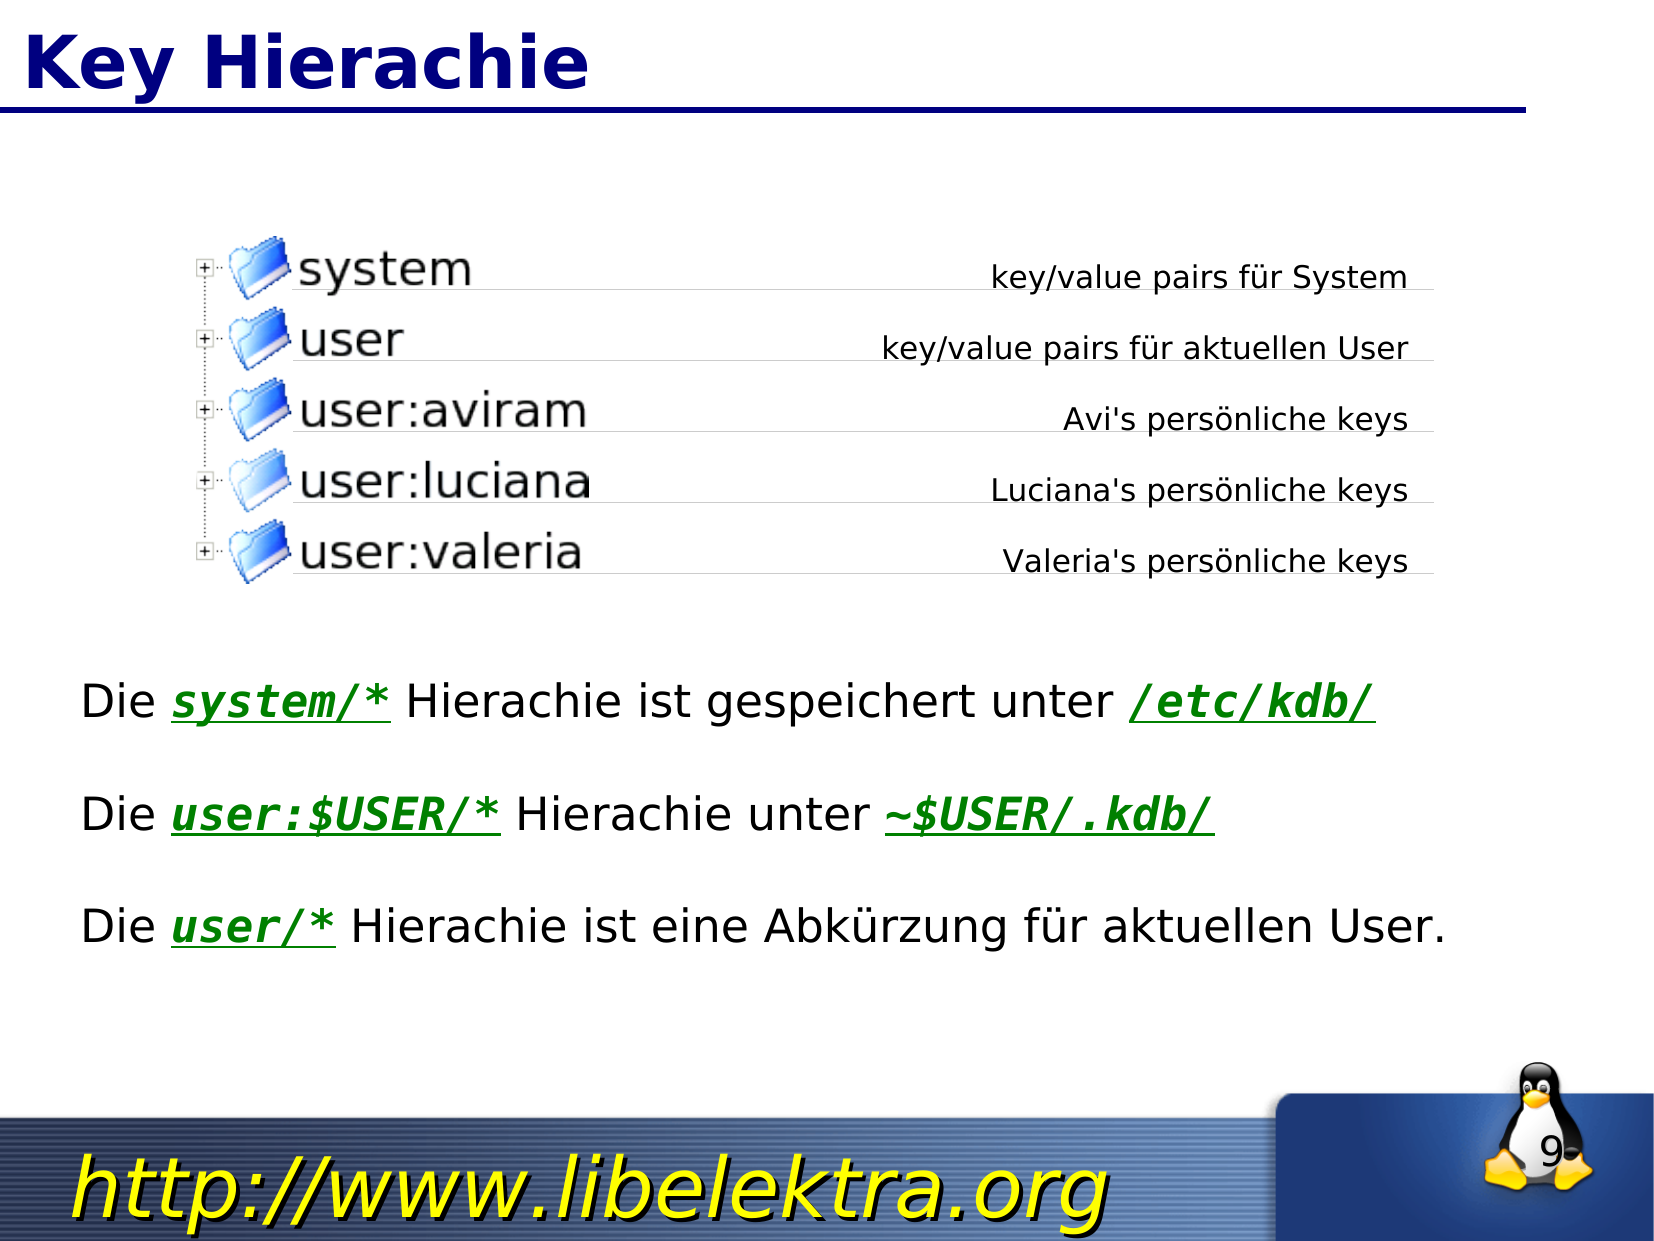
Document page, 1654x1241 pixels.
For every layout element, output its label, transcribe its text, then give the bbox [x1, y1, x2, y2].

picture [196, 236, 589, 584]
text_box <Nummer> [1312, 1122, 1566, 1178]
text_box key/value pairs für aktuellen User [881, 329, 1410, 367]
text_box Luciana's persönliche keys [990, 470, 1410, 509]
picture [0, 1061, 1654, 1241]
list Die system/* Hierachie ist gespeichert unter /etc/kdb/ Die user:$USER/* Hierachie unter ~$USER/.kdb/ Die user/* Hierachie ist eine Abkürzung für aktuellen User. [65, 663, 1568, 1077]
text_box key/value pairs für System [990, 258, 1410, 296]
text_box Avi's persönliche keys [1004, 400, 1410, 438]
text_box Key Hierachie [22, 14, 1611, 111]
text_box Valeria's persönliche keys [967, 541, 1410, 580]
